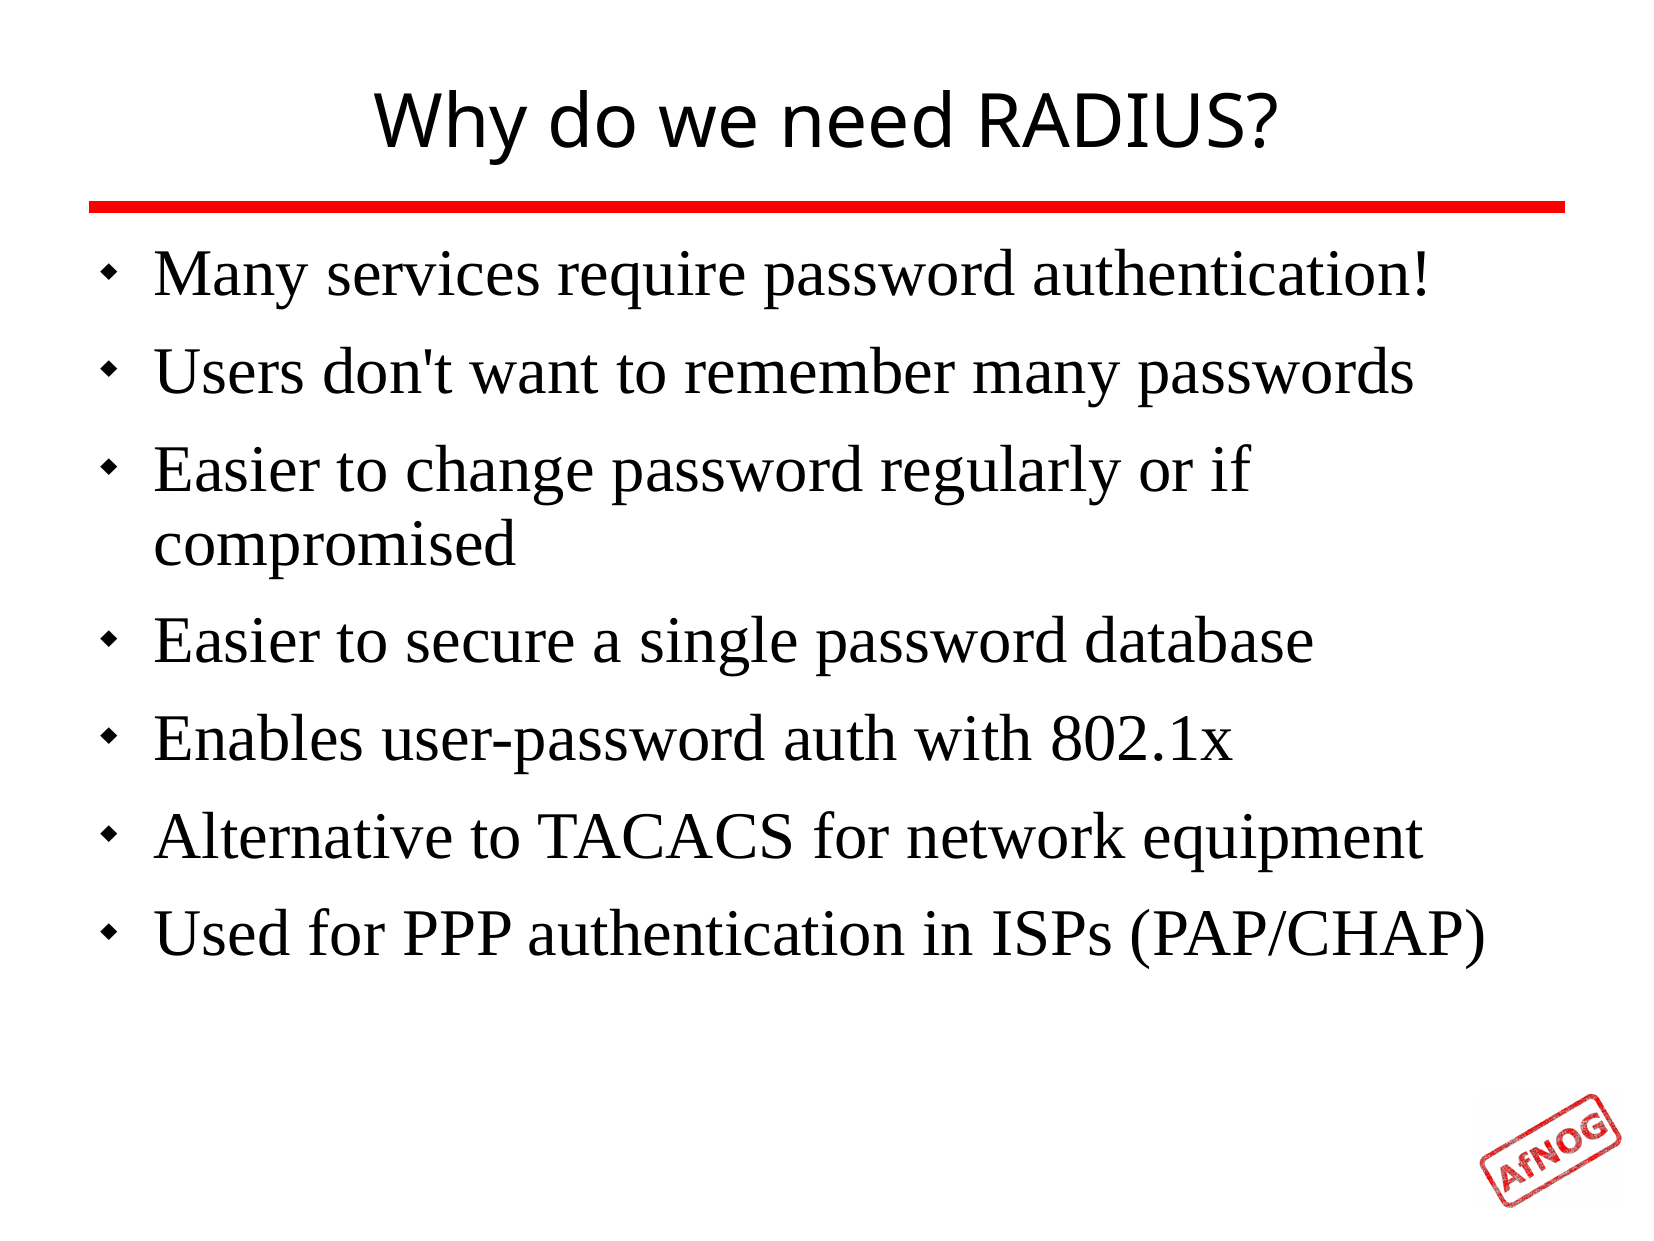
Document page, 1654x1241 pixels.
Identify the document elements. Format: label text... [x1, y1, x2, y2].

picture [1476, 1090, 1625, 1211]
list Many services require password authentication! Users don't want to remember many passwords Easier to change password regularly or if compromised Easier to secure a single password database Enables user-password auth with 802.1x Alternative to TACACS for network equipment Used for PPP authentication in ISPs (PAP/CHAP) [82, 236, 1571, 1123]
title Why do we need RADIUS? [82, 29, 1571, 207]
